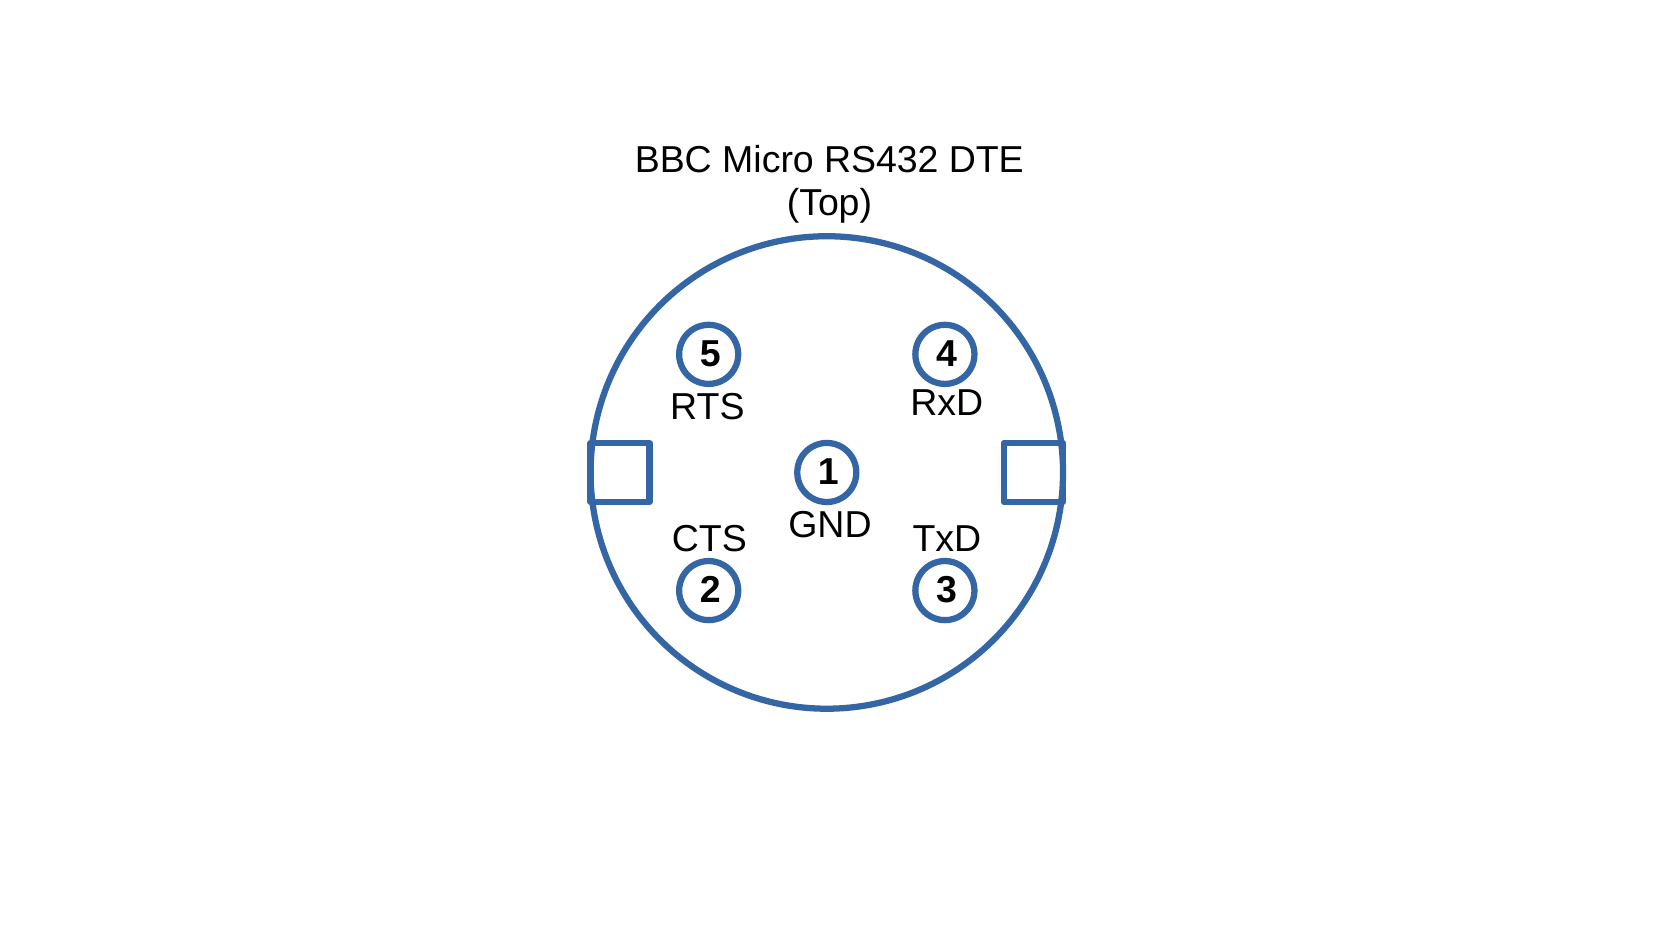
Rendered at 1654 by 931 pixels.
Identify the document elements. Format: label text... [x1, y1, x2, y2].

text_box BBC Micro RS432 DTE (Top) [620, 131, 1040, 231]
text_box 1 [803, 442, 863, 496]
text_box RxD [895, 374, 999, 432]
text_box 5 [685, 324, 745, 377]
text_box RTS [655, 377, 774, 435]
text_box TxD [897, 510, 996, 567]
text_box GND [773, 496, 887, 553]
text_box 2 [685, 567, 745, 618]
text_box 3 [921, 567, 981, 618]
text_box 4 [921, 324, 981, 374]
text_box CTS [657, 510, 762, 567]
